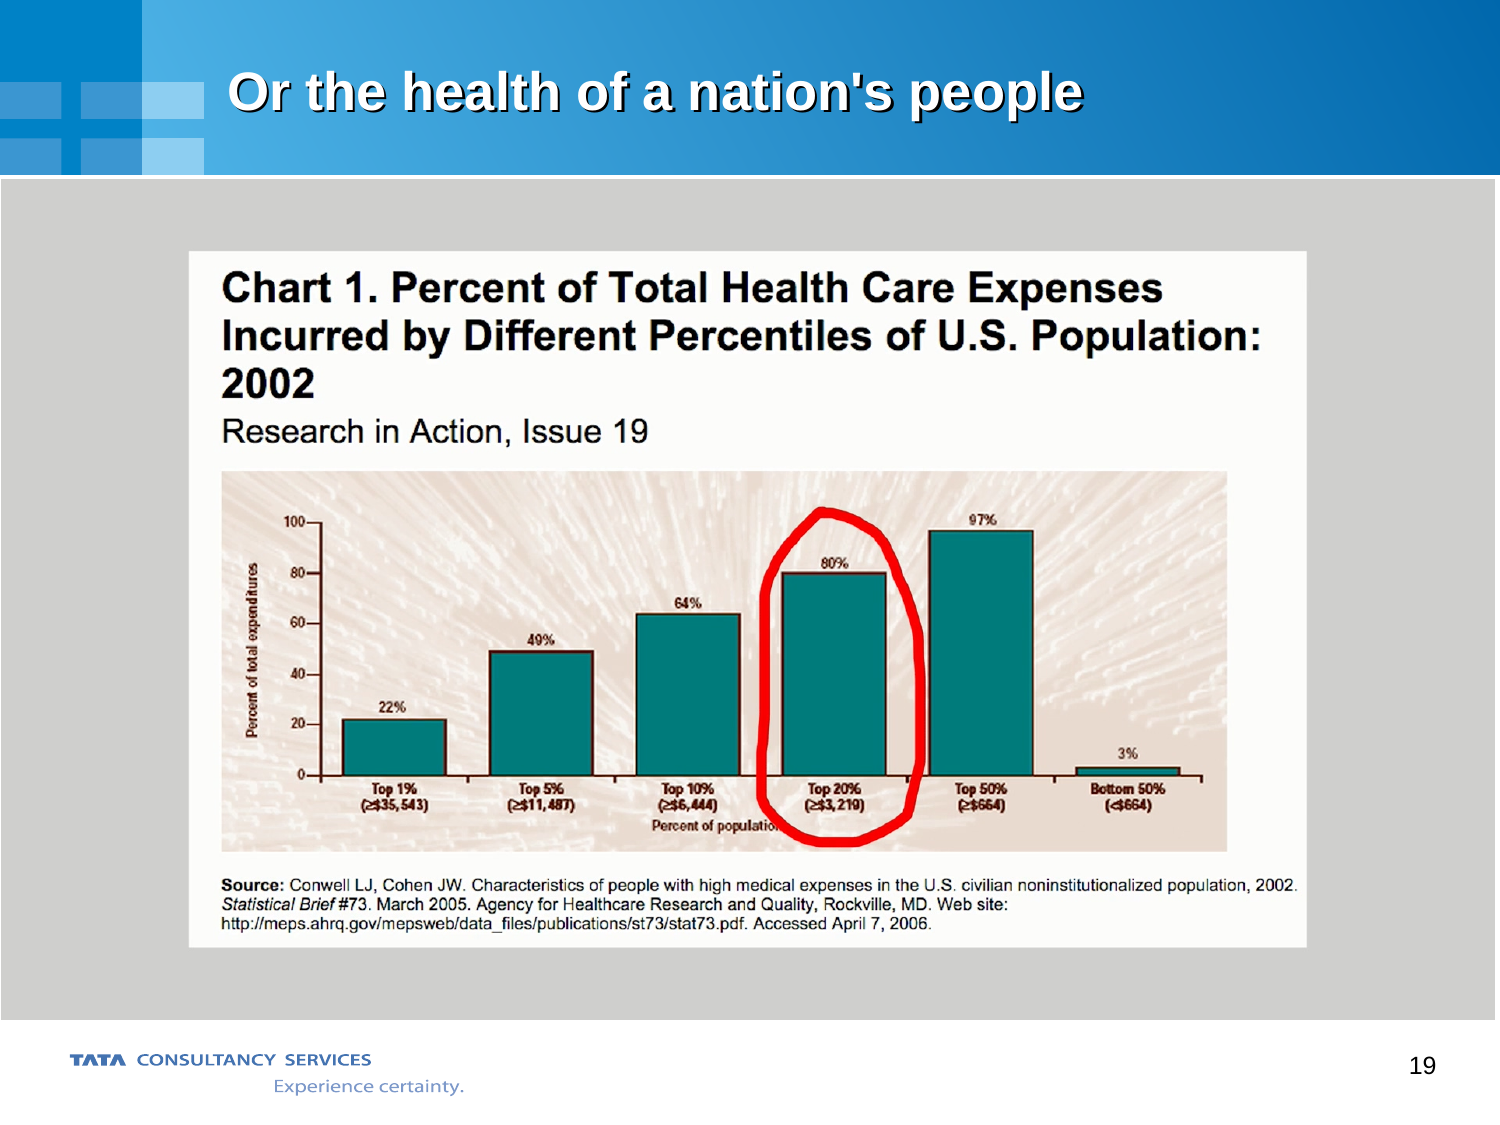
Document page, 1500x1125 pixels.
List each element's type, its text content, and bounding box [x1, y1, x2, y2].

picture [1, 179, 1495, 1021]
title Or the health of a nation's people [212, 54, 1447, 131]
